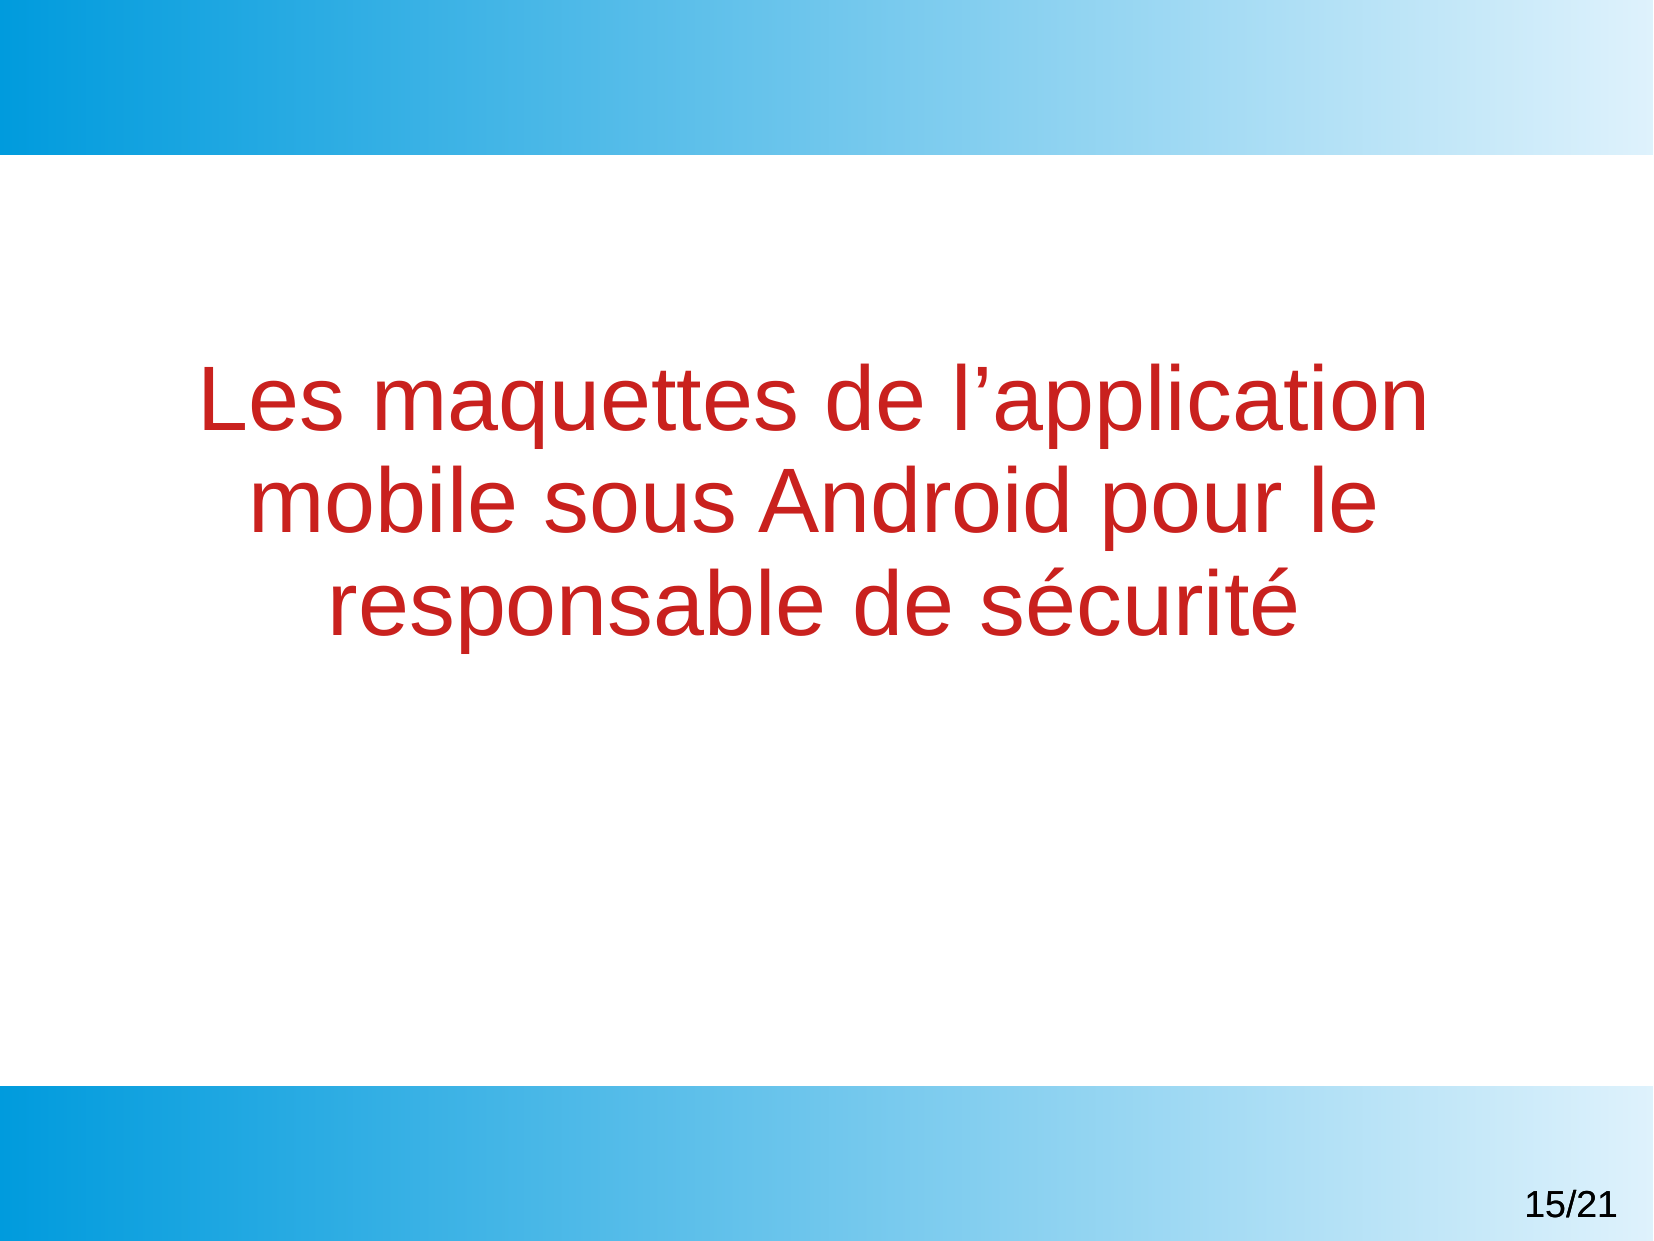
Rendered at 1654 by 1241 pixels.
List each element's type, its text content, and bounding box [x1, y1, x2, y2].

text_box <numéro>/21 [1511, 1175, 1654, 1241]
title Les maquettes de l’application mobile sous Android pour le responsable de sécurité [70, 347, 1560, 655]
